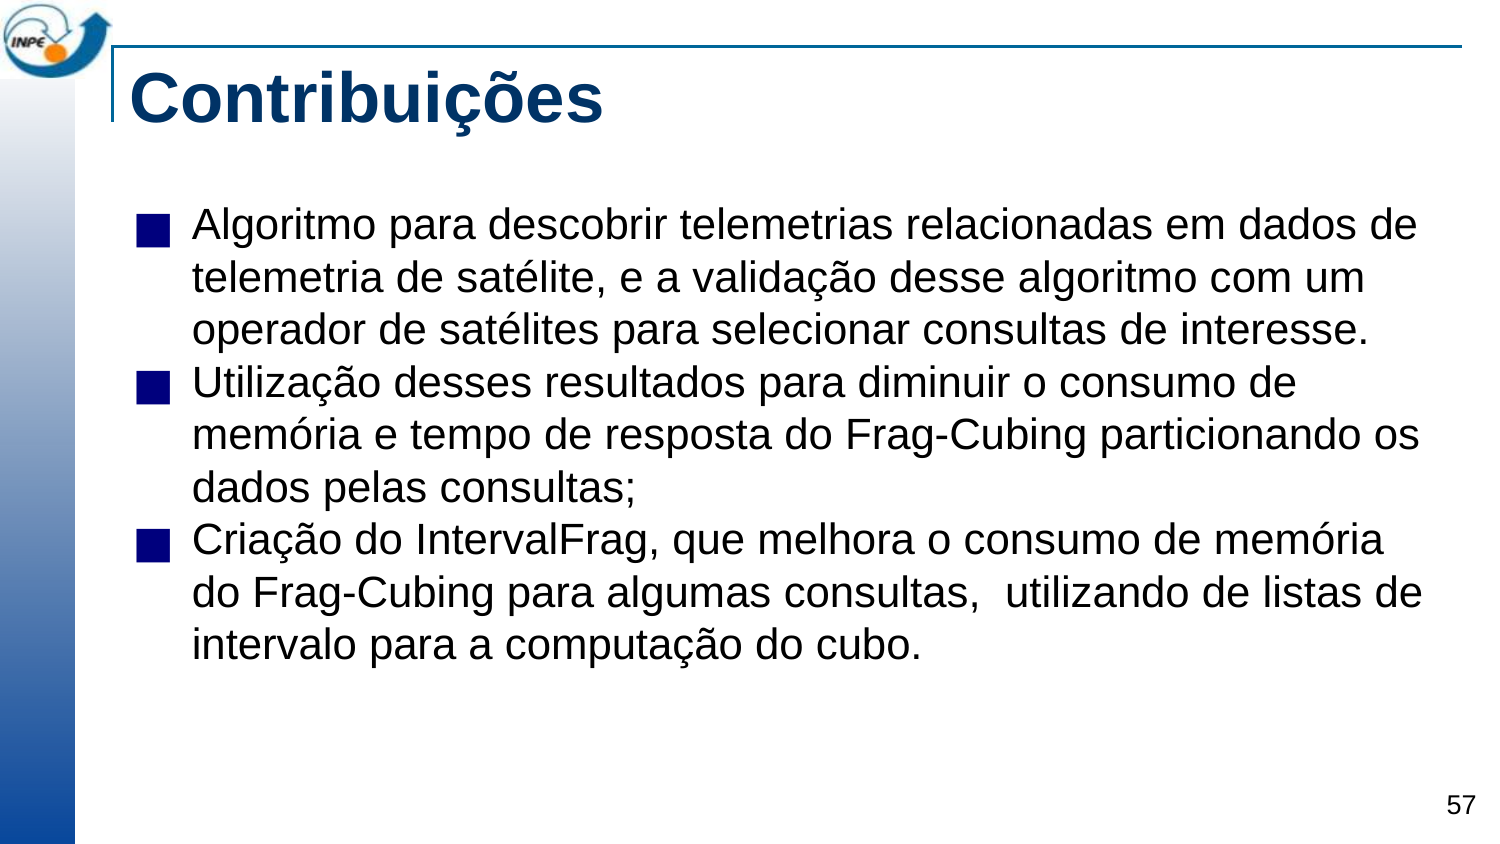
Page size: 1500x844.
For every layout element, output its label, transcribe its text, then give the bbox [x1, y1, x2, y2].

title Contribuições [112, 46, 1450, 141]
slide_number <number> [1403, 779, 1494, 844]
list Algoritmo para descobrir telemetrias relacionadas em dados de telemetria de satélite, e a validação desse algoritmo com um operador de satélites para selecionar consultas de interesse. Utilização desses resultados para diminuir o consumo de memória e tempo de resposta do Frag-Cubing particionando os dados pelas consultas; Criação do IntervalFrag, que melhora o consumo de memória do Frag-Cubing para algumas consultas, utilizando de listas de intervalo para a computação do cubo. [99, 187, 1450, 769]
picture [0, 0, 113, 79]
